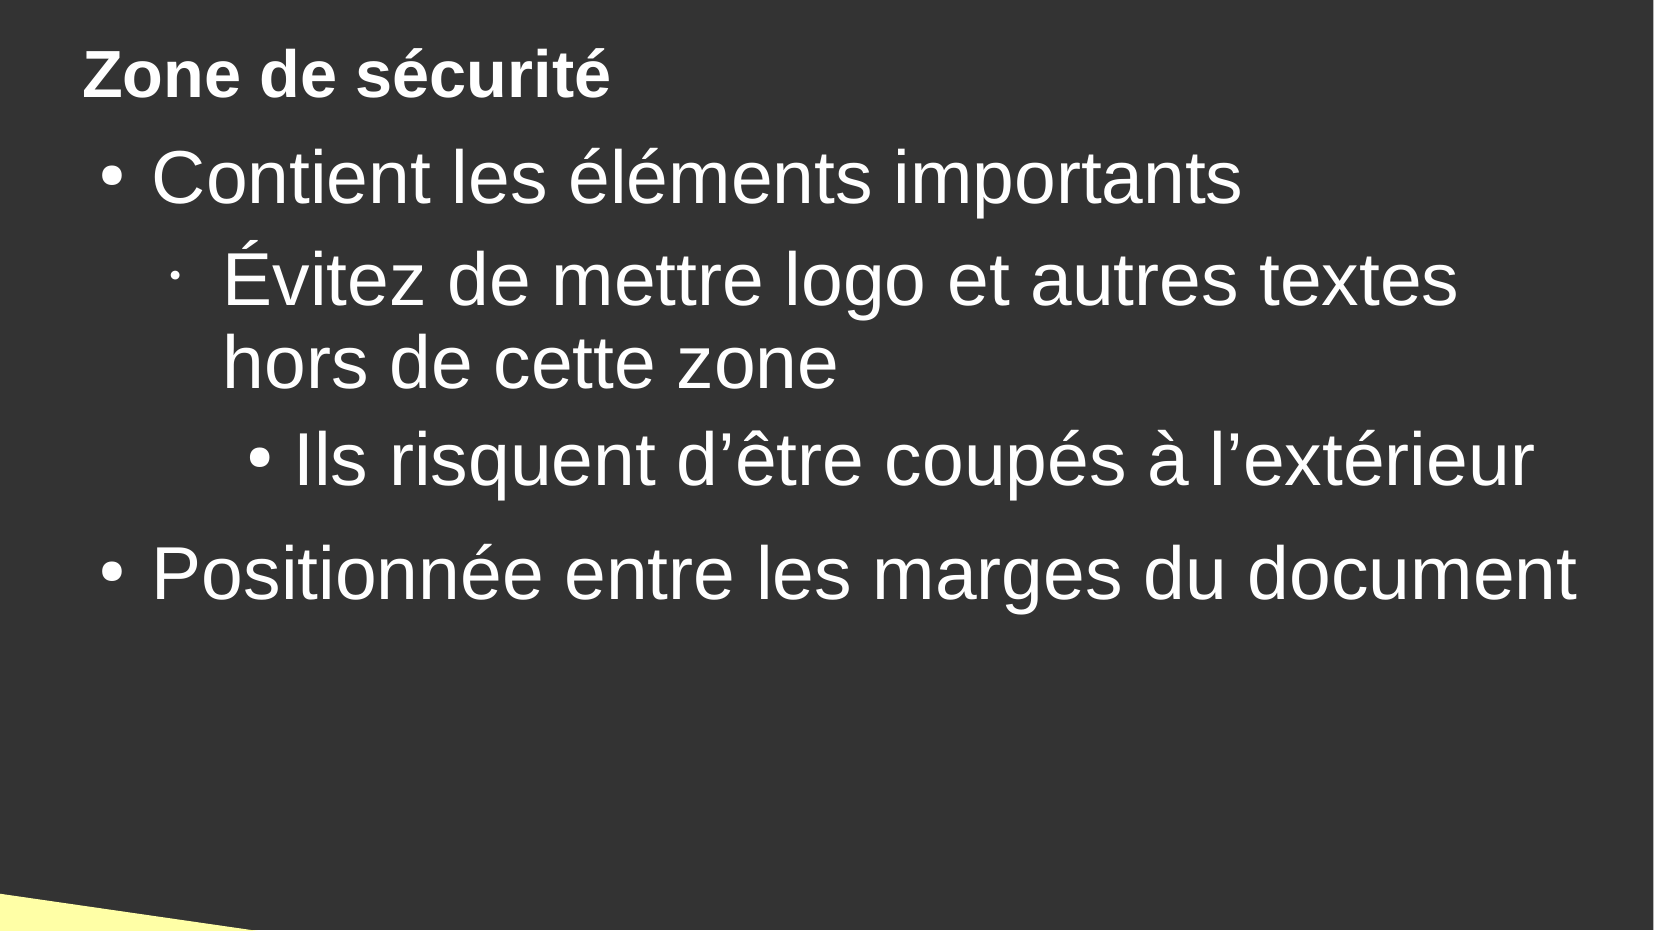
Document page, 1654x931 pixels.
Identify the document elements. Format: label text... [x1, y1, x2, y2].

text_box [0, 893, 259, 931]
title Zone de sécurité [82, 37, 1571, 122]
list Contient les éléments importants Évitez de mettre logo et autres textes hors de cette zone Ils risquent d’être coupés à l’extérieur Positionnée entre les marges du document [80, 135, 1620, 839]
